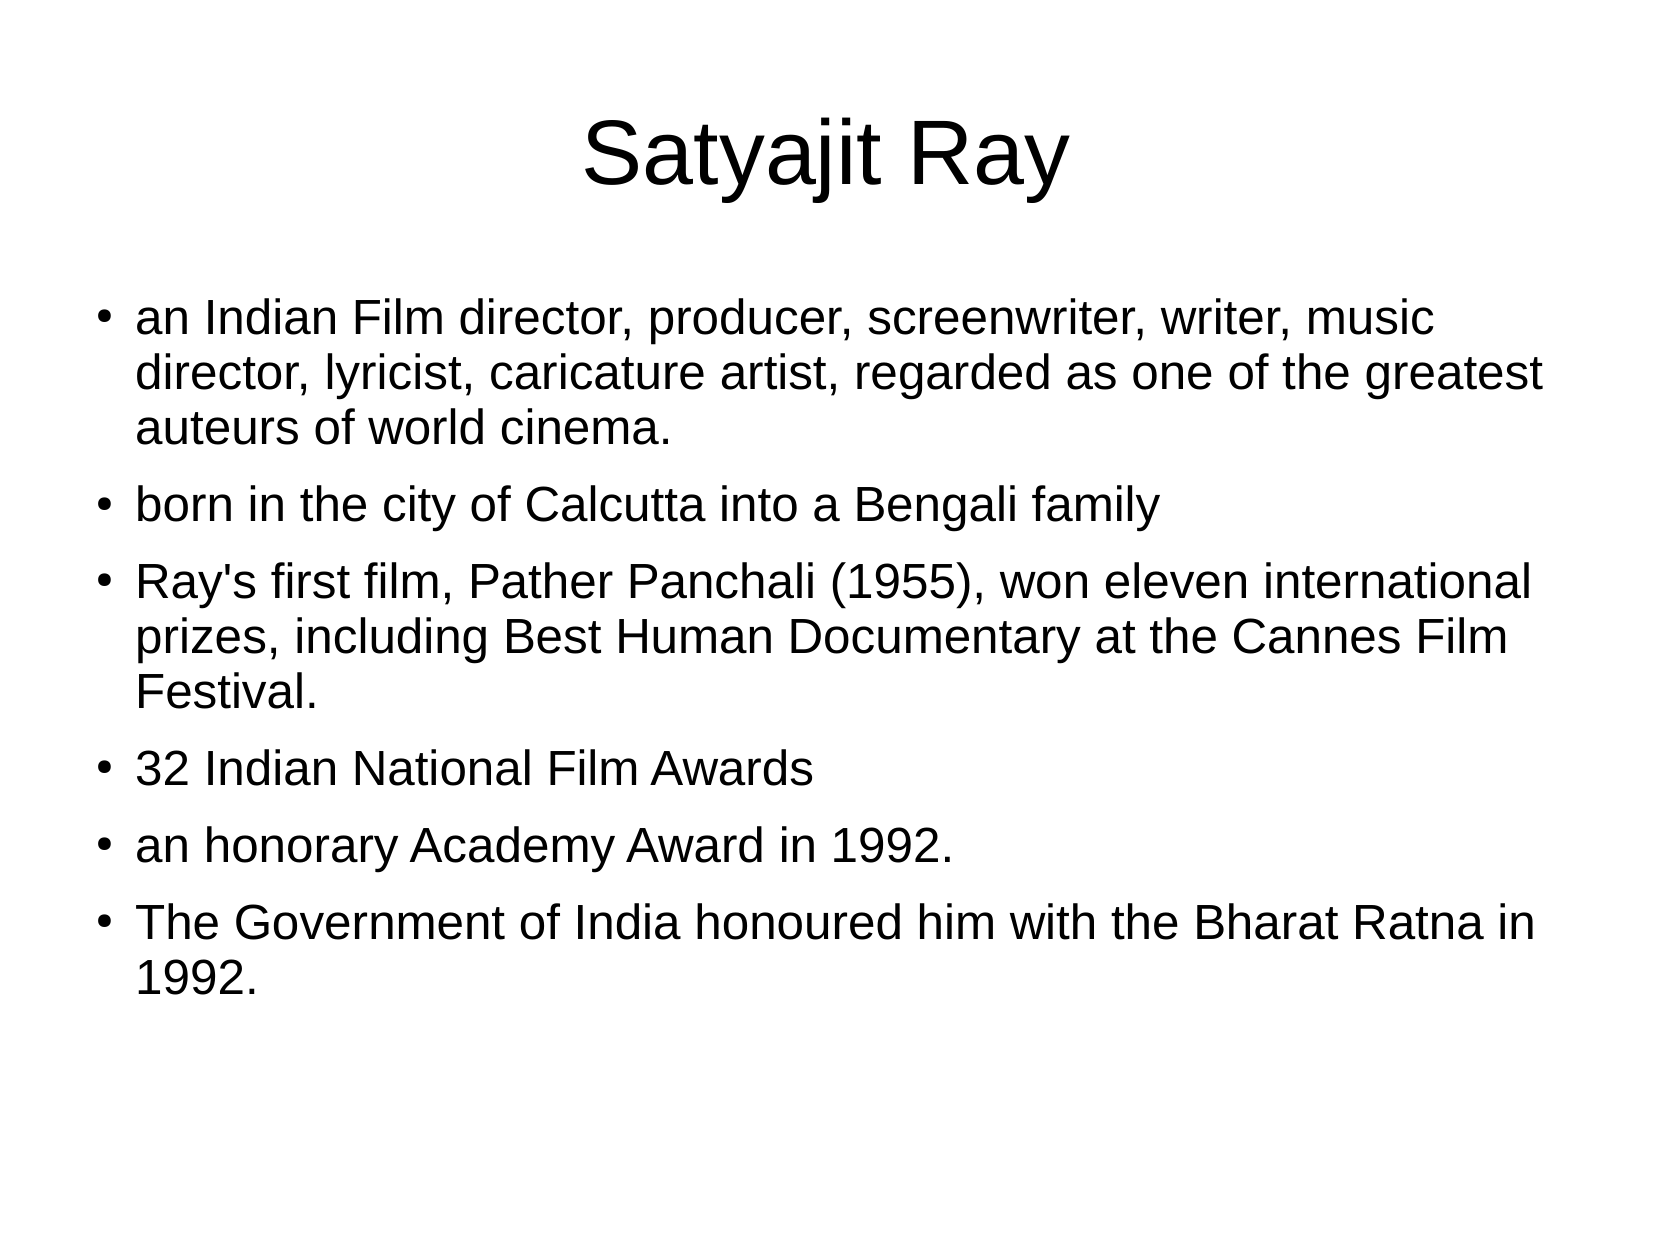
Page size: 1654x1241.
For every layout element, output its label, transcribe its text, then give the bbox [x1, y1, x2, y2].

title Satyajit Ray [82, 49, 1571, 257]
list an Indian Film director, producer, screenwriter, writer, music director, lyricist, caricature artist, regarded as one of the greatest auteurs of world cinema. born in the city of Calcutta into a Bengali family Ray's first film, Pather Panchali (1955), won eleven international prizes, including Best Human Documentary at the Cannes Film Festival. 32 Indian National Film Awards an honorary Academy Award in 1992. The Government of India honoured him with the Bharat Ratna in 1992. [82, 290, 1571, 1010]
